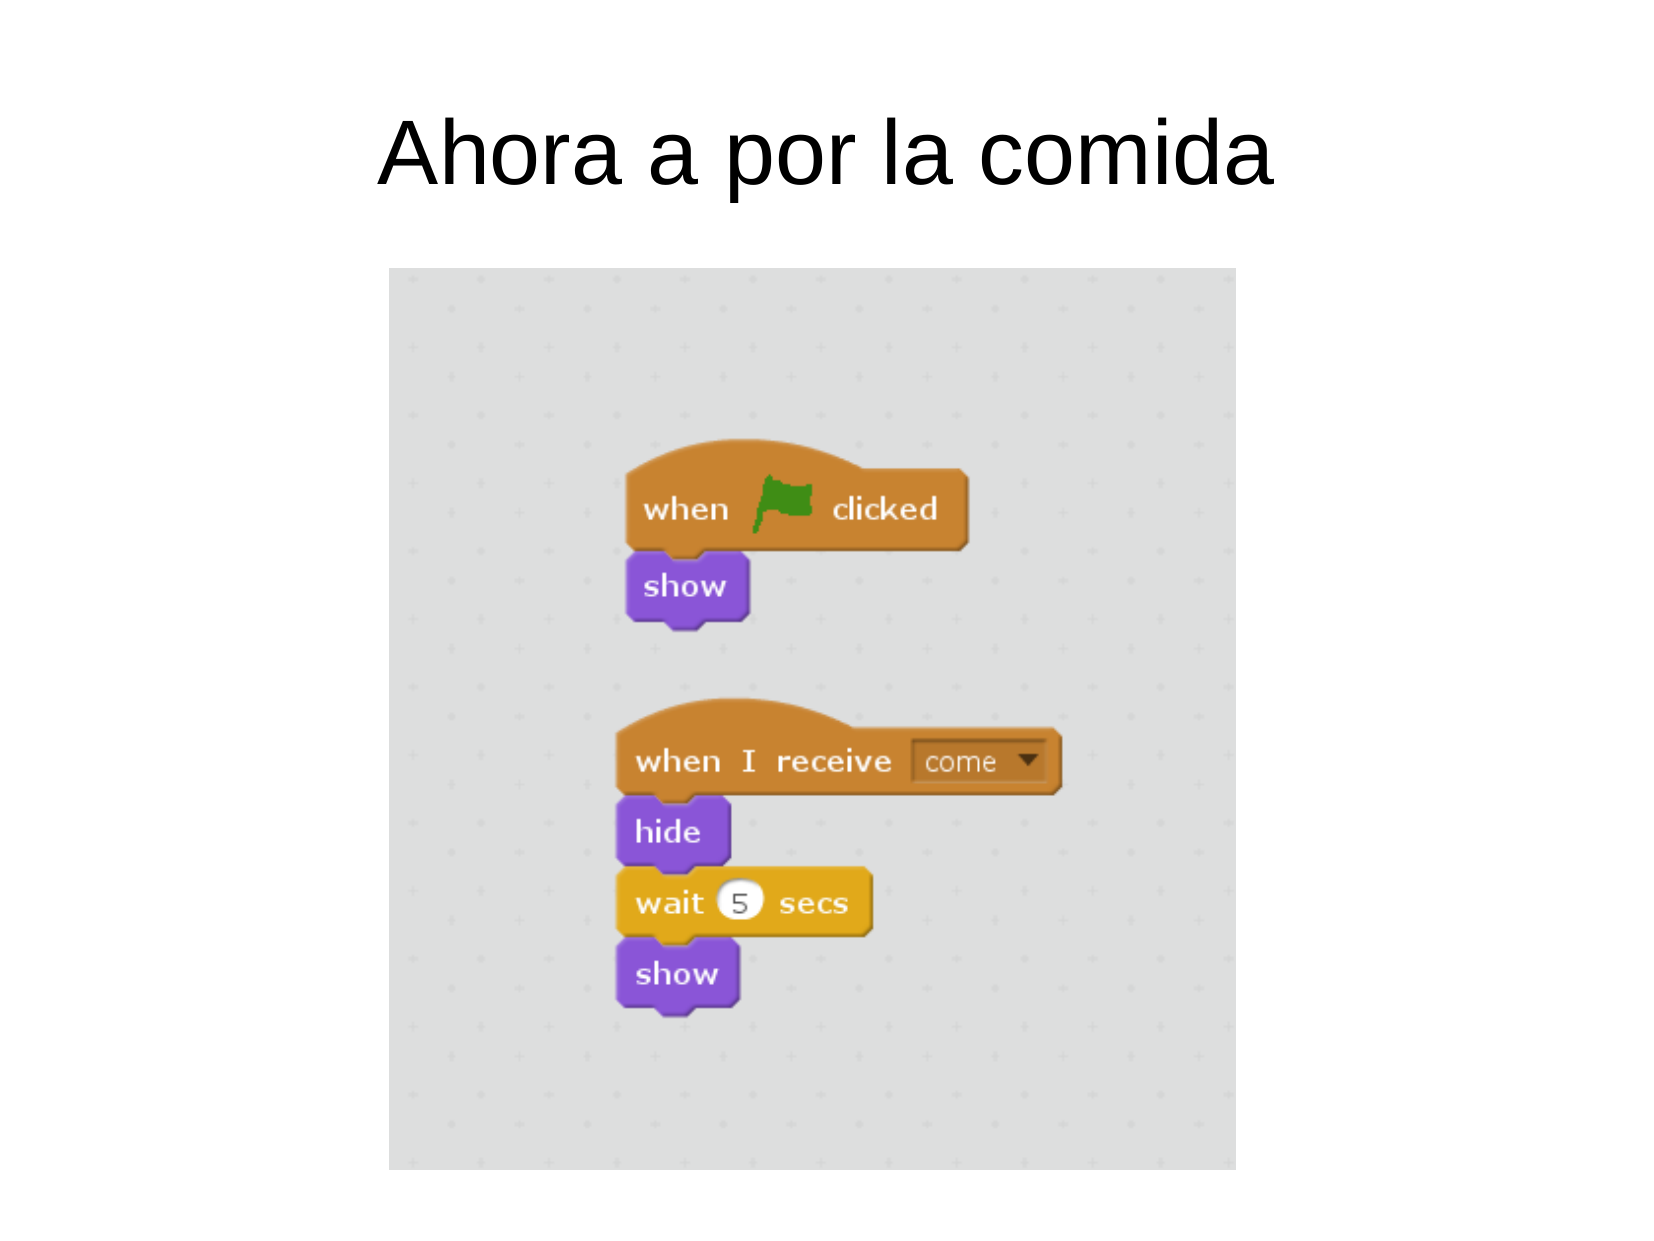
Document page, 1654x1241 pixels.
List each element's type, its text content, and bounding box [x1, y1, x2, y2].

picture [389, 268, 1236, 1170]
title Ahora a por la comida [82, 49, 1571, 257]
